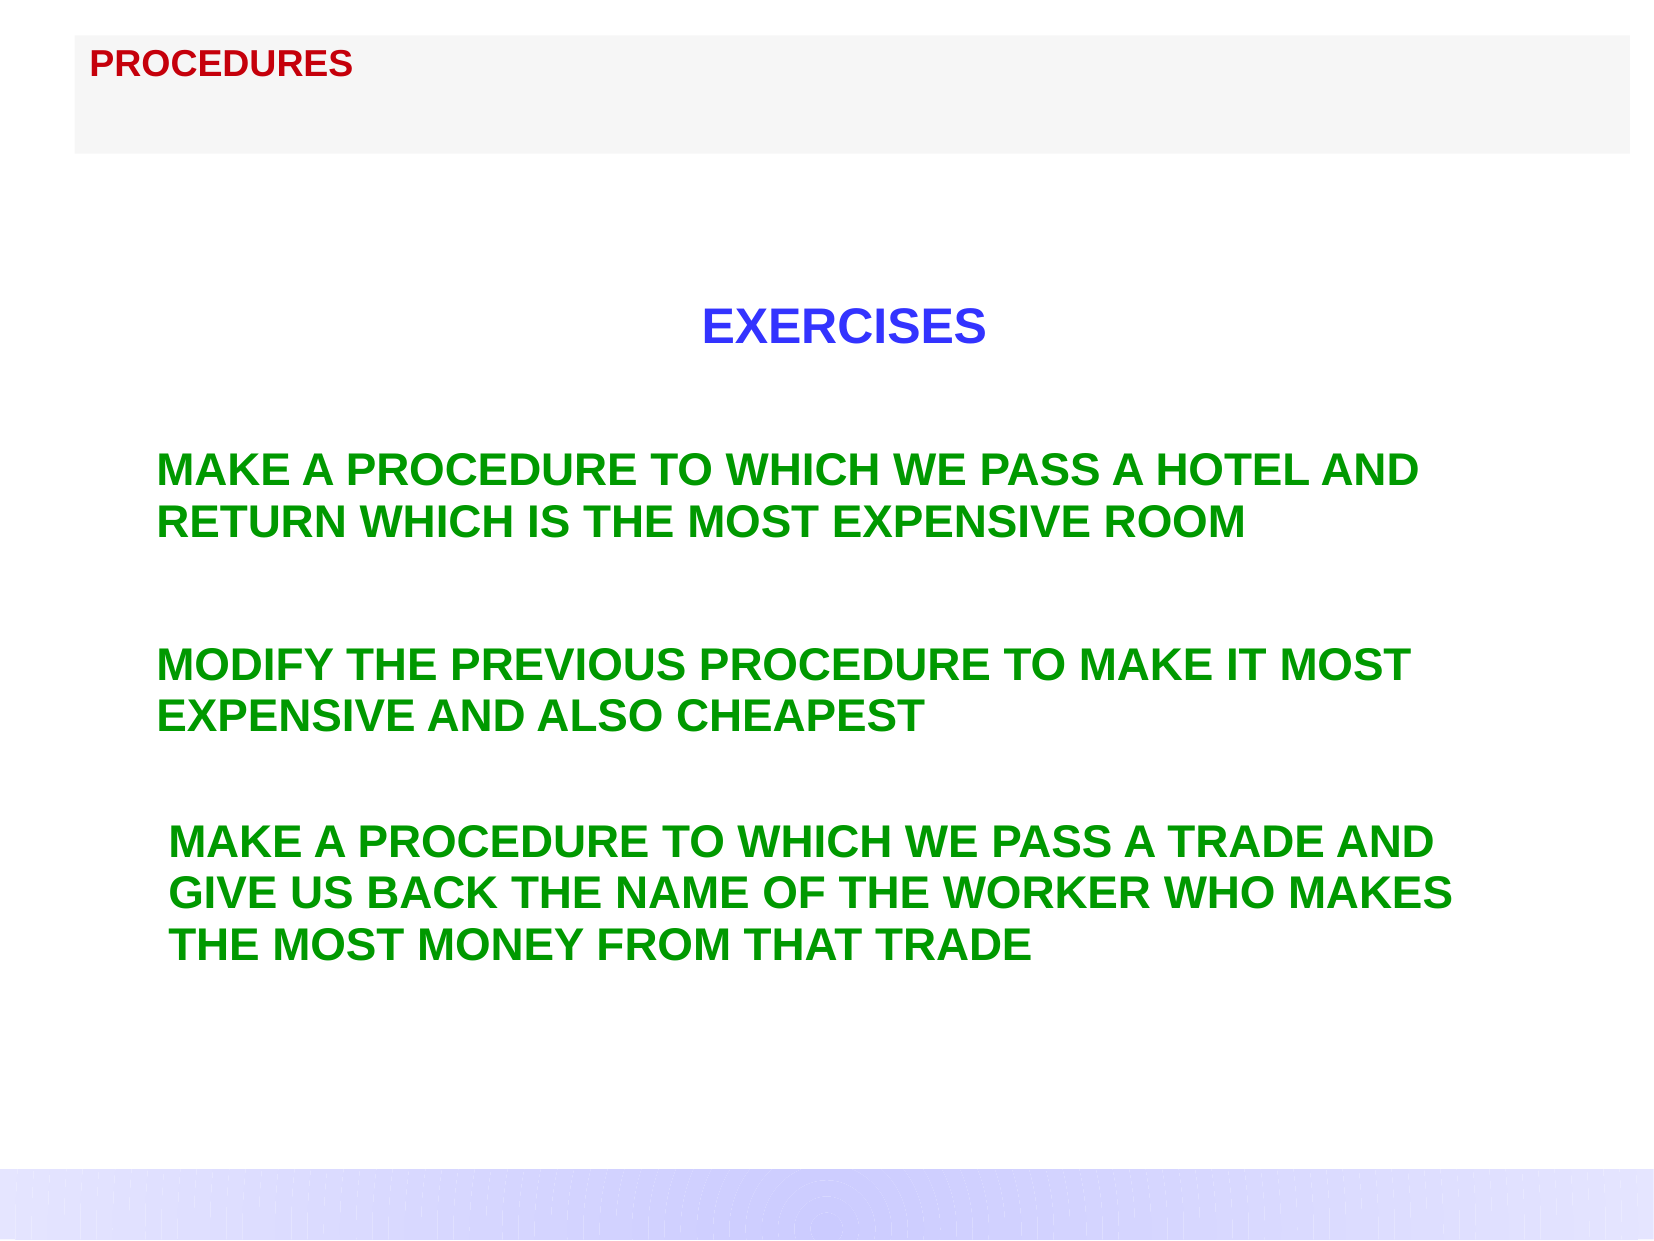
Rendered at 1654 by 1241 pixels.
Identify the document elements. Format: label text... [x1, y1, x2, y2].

text_box PROCEDURES [74, 35, 1630, 154]
text_box [0, 304, 1654, 1221]
text_box MAKE A PROCEDURE TO WHICH WE PASS A TRADE AND GIVE US BACK THE NAME OF THE WORKER WHO MAKES THE MOST MONEY FROM THAT TRADE [153, 808, 1536, 981]
text_box MODIFY THE PREVIOUS PROCEDURE TO MAKE IT MOST EXPENSIVE AND ALSO CHEAPEST [141, 631, 1524, 804]
text_box EXERCISES [153, 290, 1536, 363]
text_box MAKE A PROCEDURE TO WHICH WE PASS A HOTEL AND RETURN WHICH IS THE MOST EXPENSIVE ROOM [141, 437, 1524, 609]
